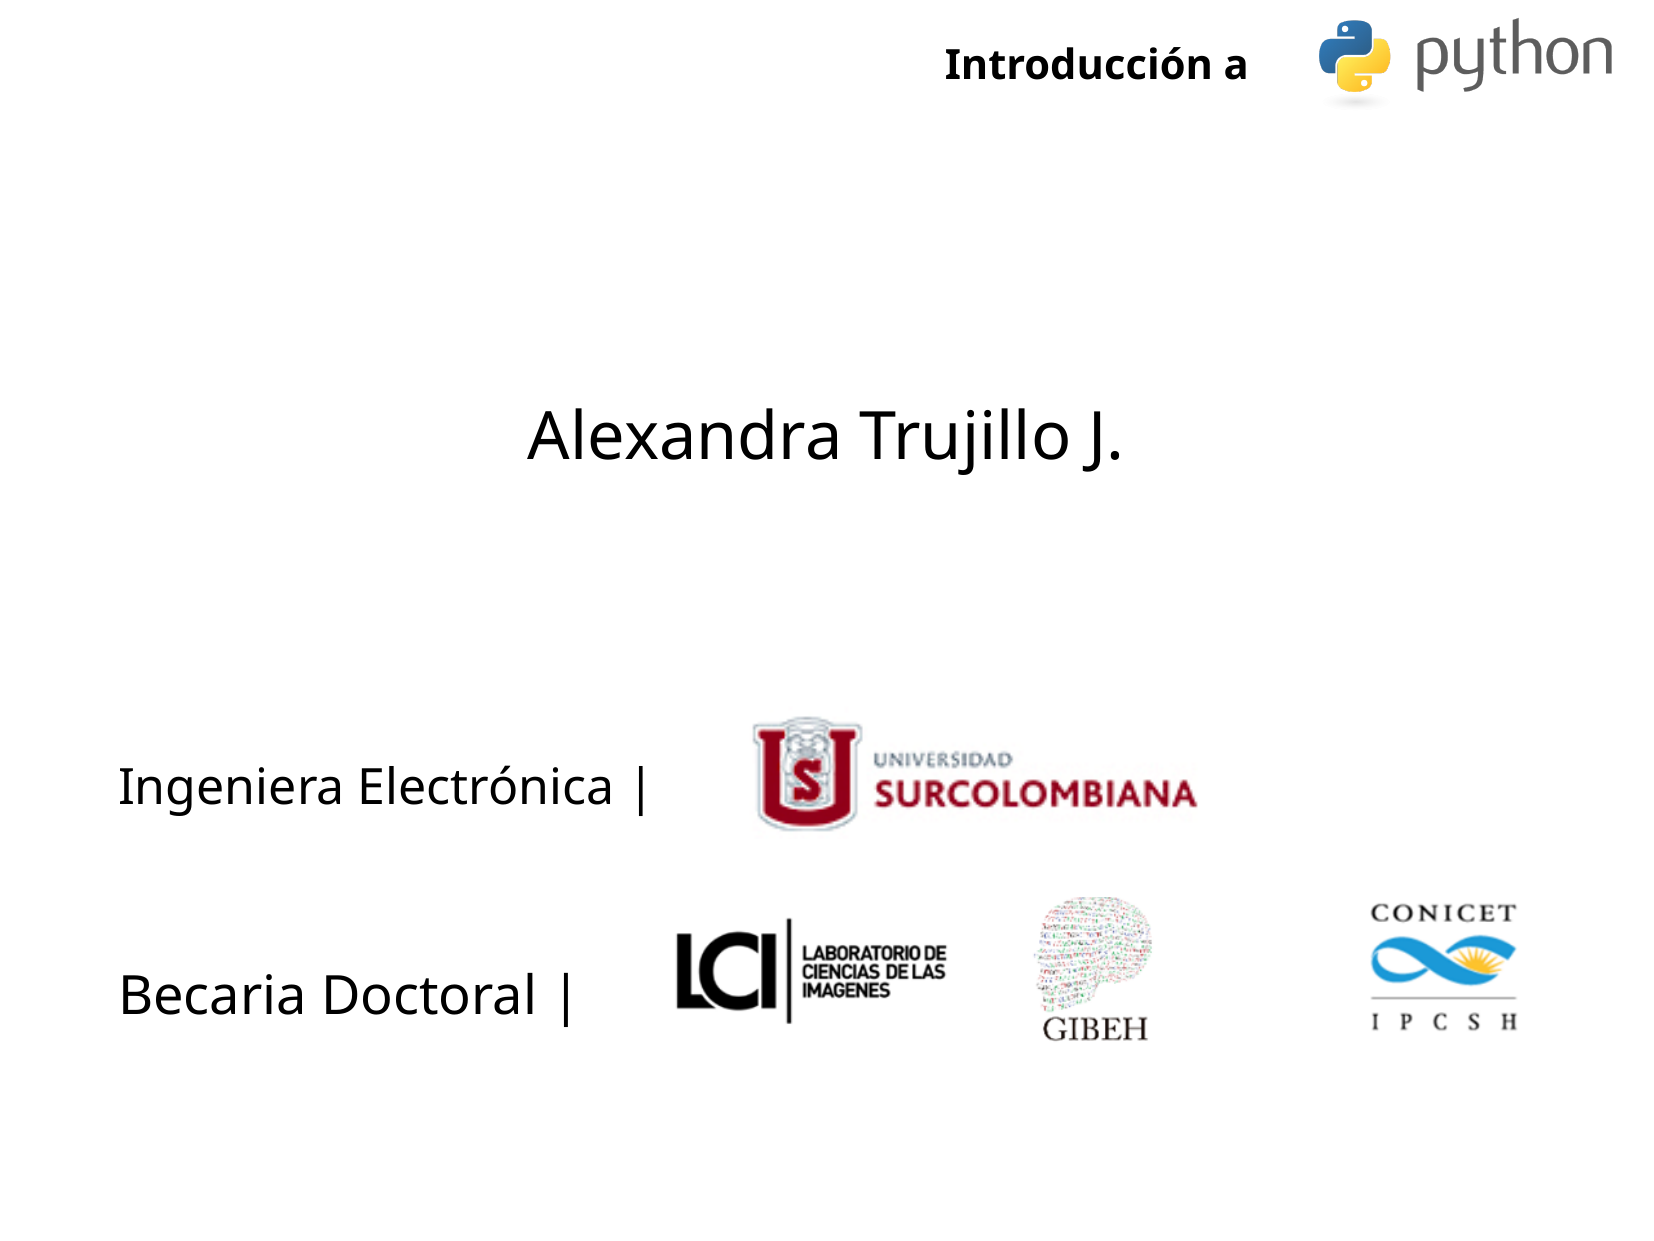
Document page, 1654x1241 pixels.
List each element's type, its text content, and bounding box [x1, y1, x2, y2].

picture [661, 897, 1536, 1063]
text_box Alexandra Trujillo J. Ingeniera Electrónica | Becaria Doctoral | [118, 129, 1536, 1090]
text_box Introducción a [944, 20, 1312, 107]
picture [1282, 0, 1650, 130]
